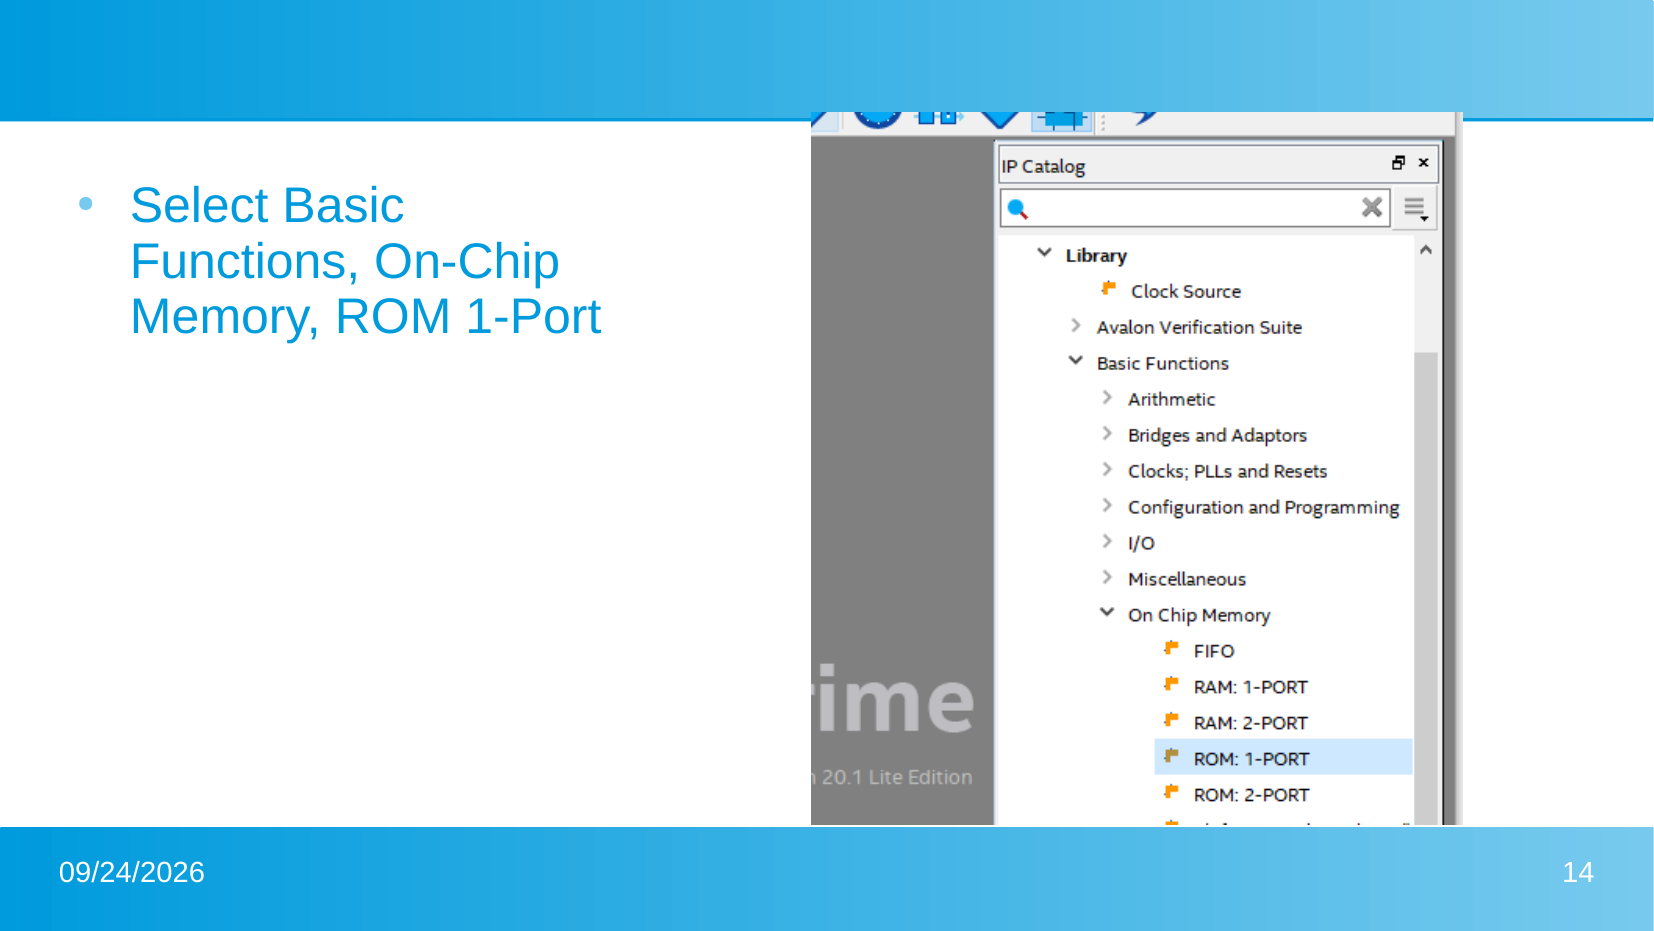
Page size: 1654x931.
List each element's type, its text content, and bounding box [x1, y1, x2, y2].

list Select Basic Functions, On-Chip Memory, ROM 1-Port [59, 177, 638, 768]
picture [811, 112, 1463, 826]
